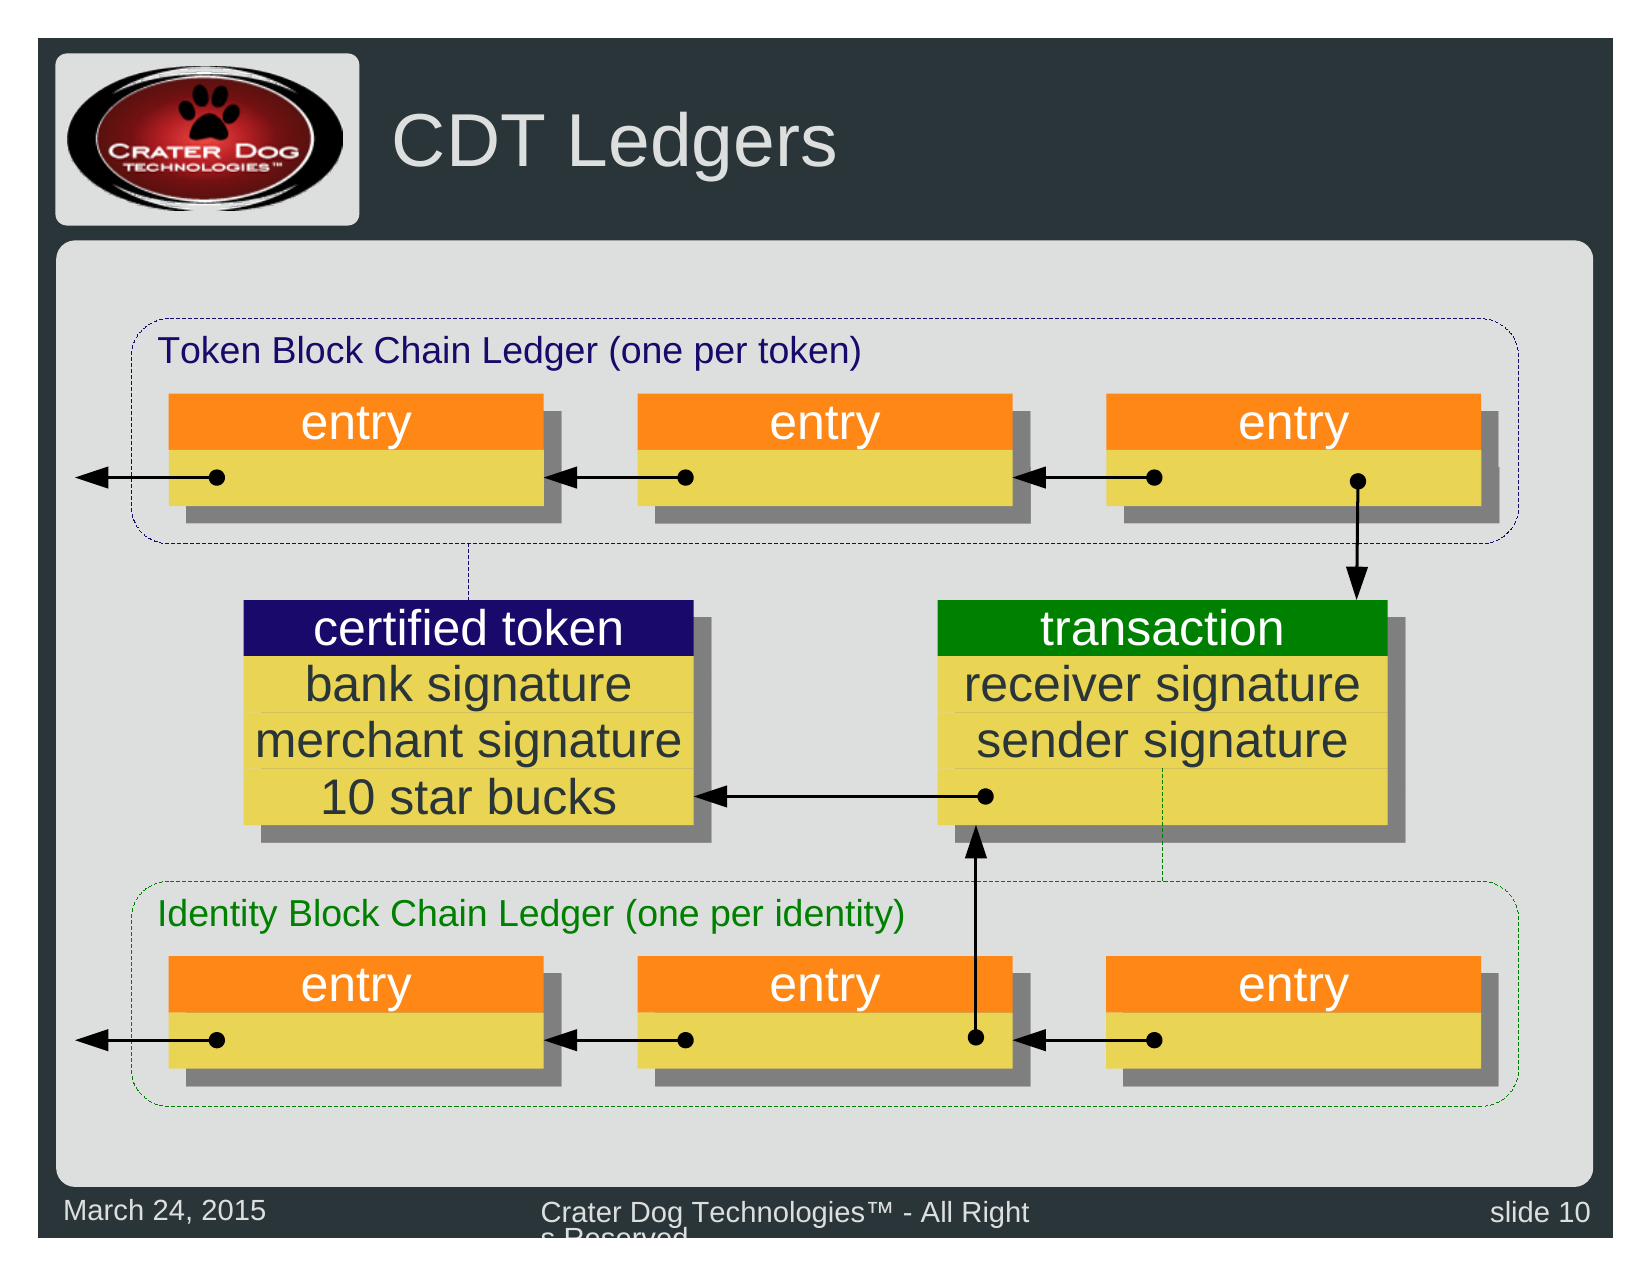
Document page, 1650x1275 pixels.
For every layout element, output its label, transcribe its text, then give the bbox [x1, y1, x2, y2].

text_box [1106, 449, 1482, 507]
text_box [637, 449, 1013, 507]
text_box [168, 1012, 544, 1069]
text_box transaction [937, 600, 1388, 656]
text_box bank signature [243, 656, 694, 712]
text_box [637, 1012, 1013, 1069]
picture [67, 66, 343, 211]
text_box merchant signature [243, 712, 694, 768]
title CDT Ledgers [391, 55, 1572, 224]
text_box Identity Block Chain Ledger (one per identity) [131, 881, 1519, 1107]
text_box [168, 449, 544, 507]
text_box [937, 768, 1388, 826]
text_box sender signature [937, 712, 1388, 768]
text_box receiver signature [937, 656, 1388, 712]
text_box Token Block Chain Ledger (one per token) [131, 318, 1519, 544]
text_box 10 star bucks [243, 768, 694, 826]
text_box [1106, 1012, 1482, 1069]
text_box certified token [243, 600, 694, 656]
